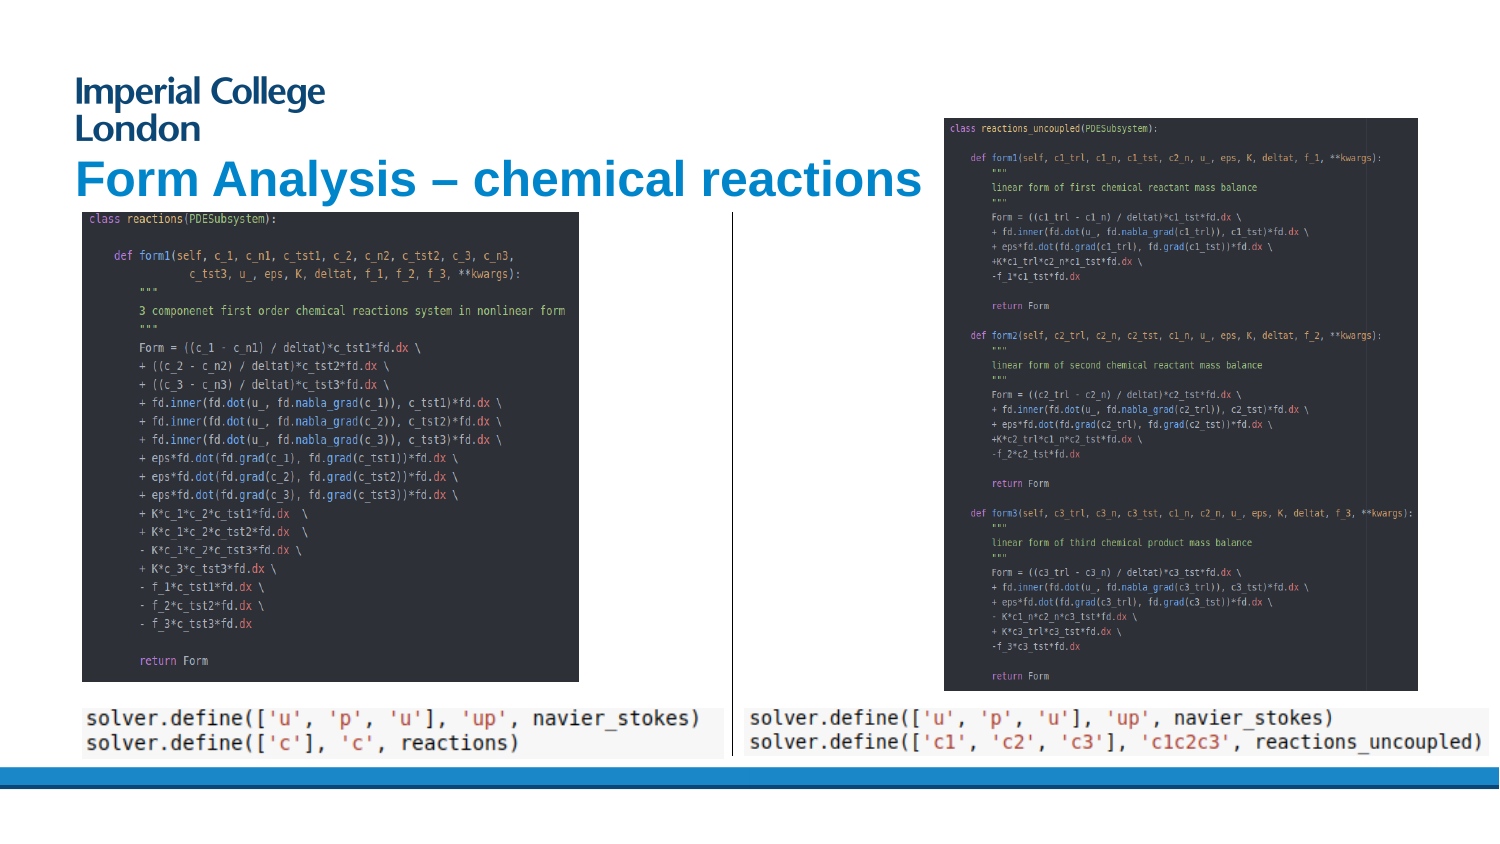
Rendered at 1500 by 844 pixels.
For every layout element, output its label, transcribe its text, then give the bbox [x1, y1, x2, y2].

picture [0, 0, 1499, 844]
title Form Analysis – chemical reactions [75, 141, 944, 205]
